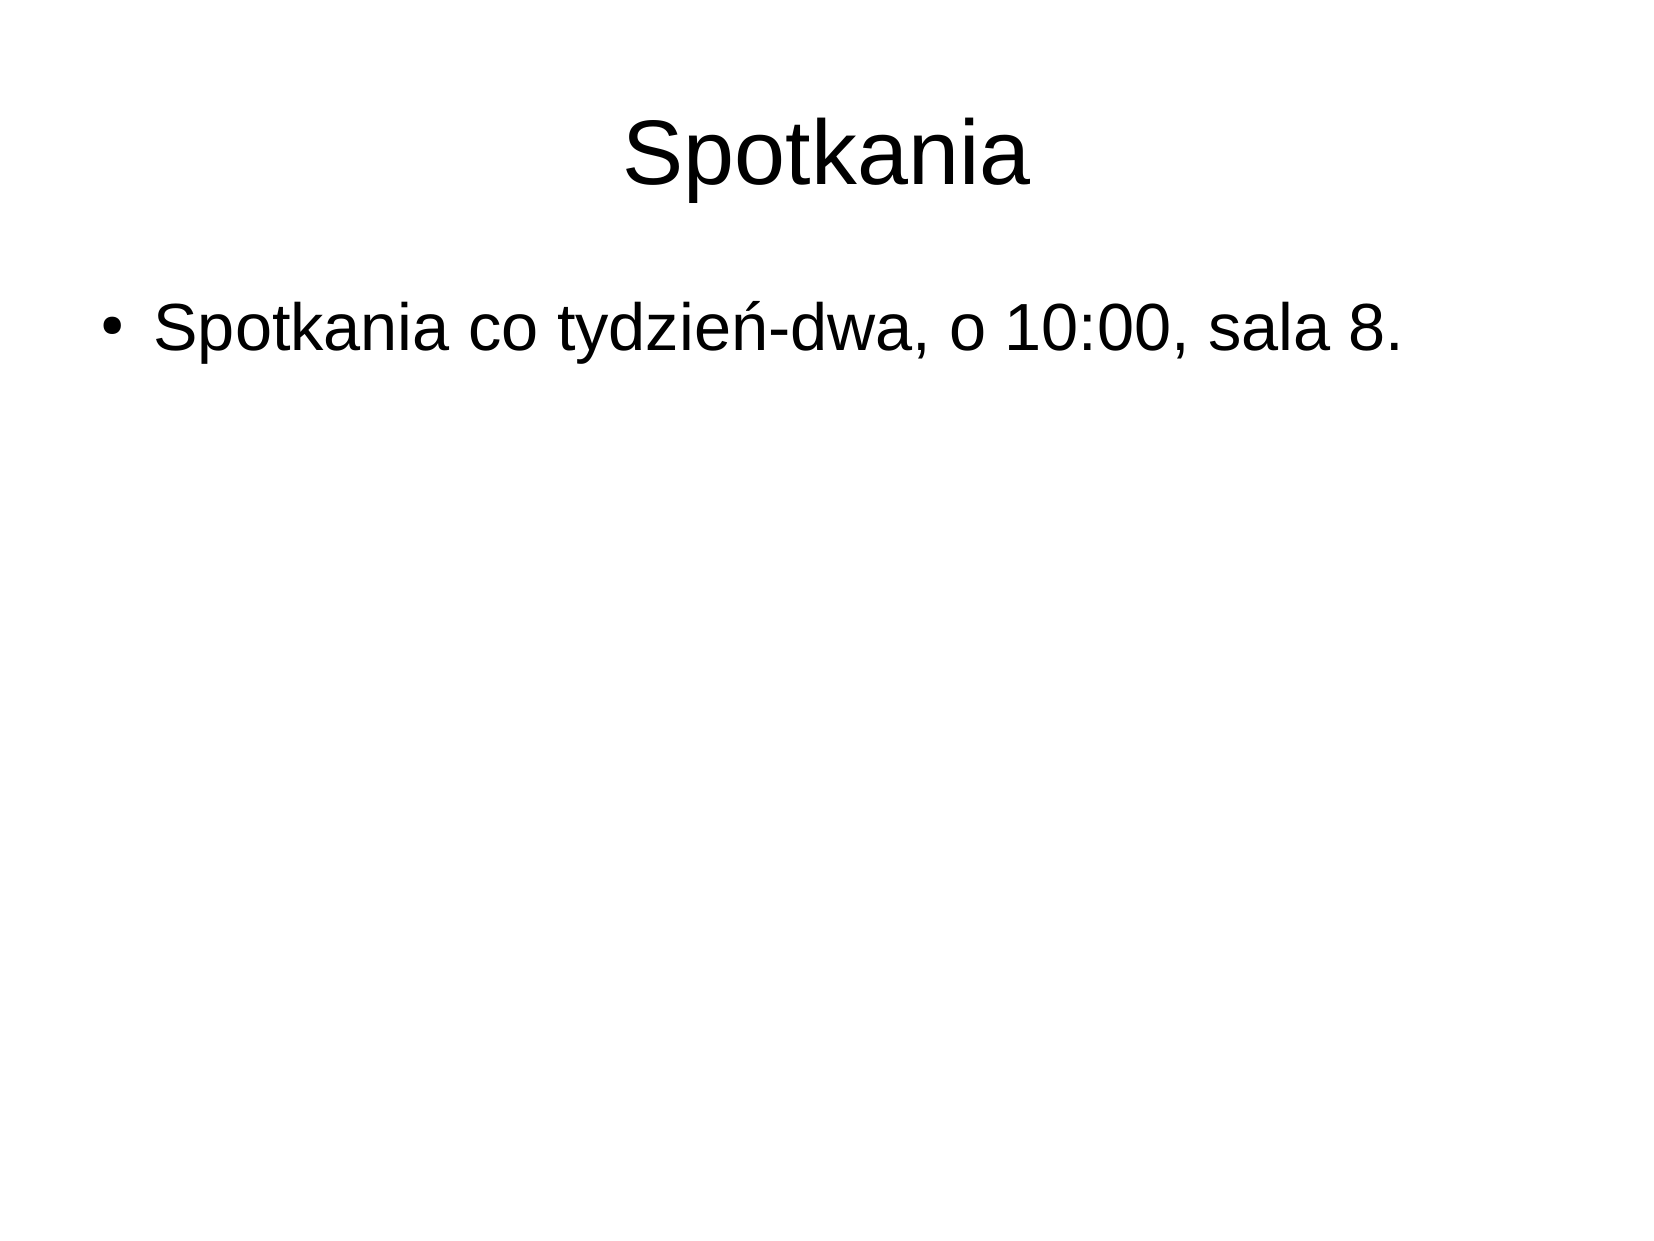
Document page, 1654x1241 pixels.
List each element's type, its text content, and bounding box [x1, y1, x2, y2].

title Spotkania [82, 49, 1571, 257]
list Spotkania co tydzień-dwa, o 10:00, sala 8. [82, 290, 1571, 1010]
